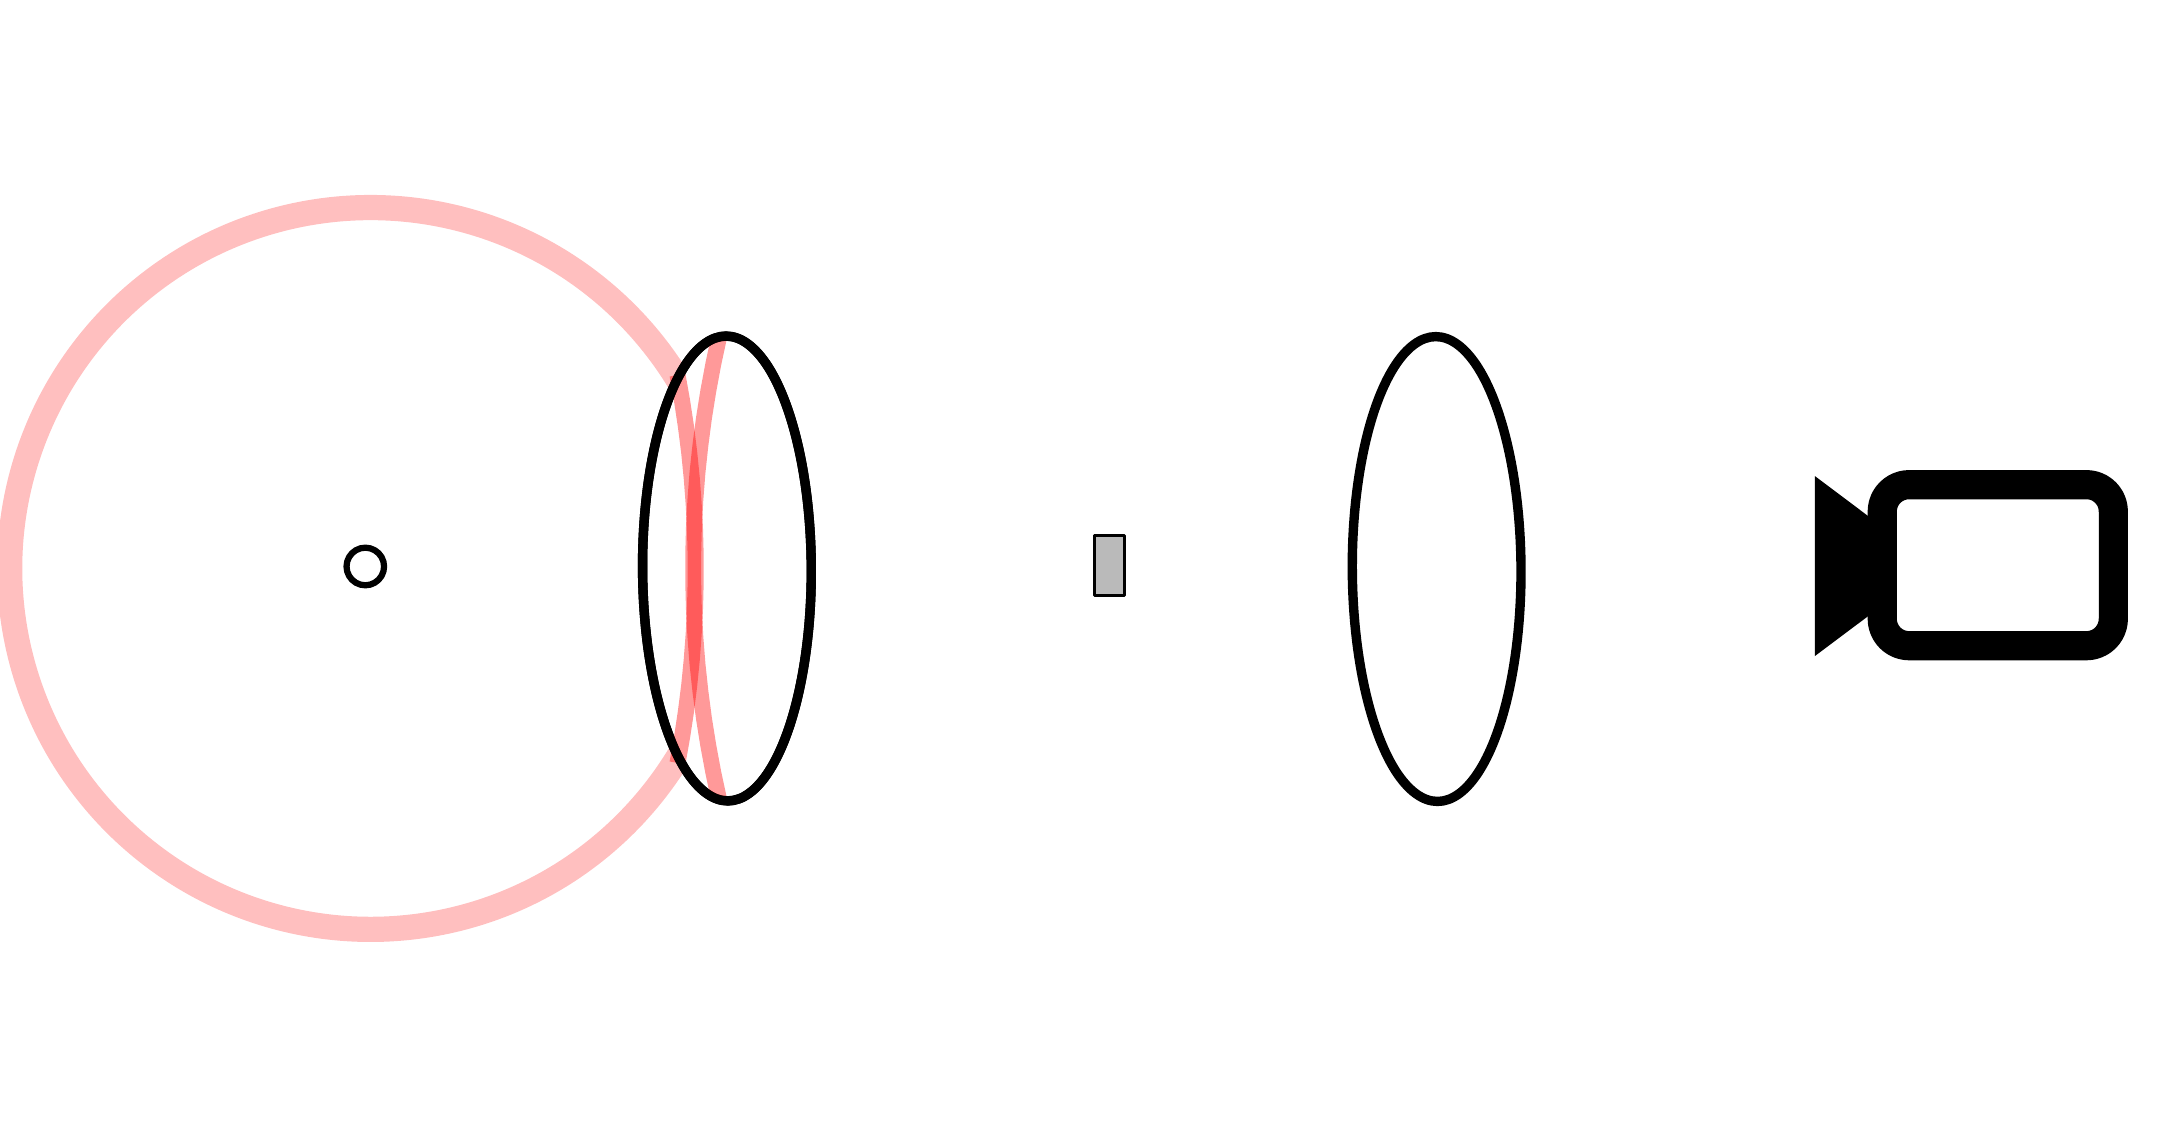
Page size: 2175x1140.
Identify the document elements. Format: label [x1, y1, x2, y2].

text_box [0, 194, 682, 942]
text_box [1352, 336, 1522, 802]
text_box [1814, 476, 1875, 657]
text_box [1882, 484, 2114, 646]
text_box [1094, 535, 1125, 596]
text_box [648, 341, 806, 796]
